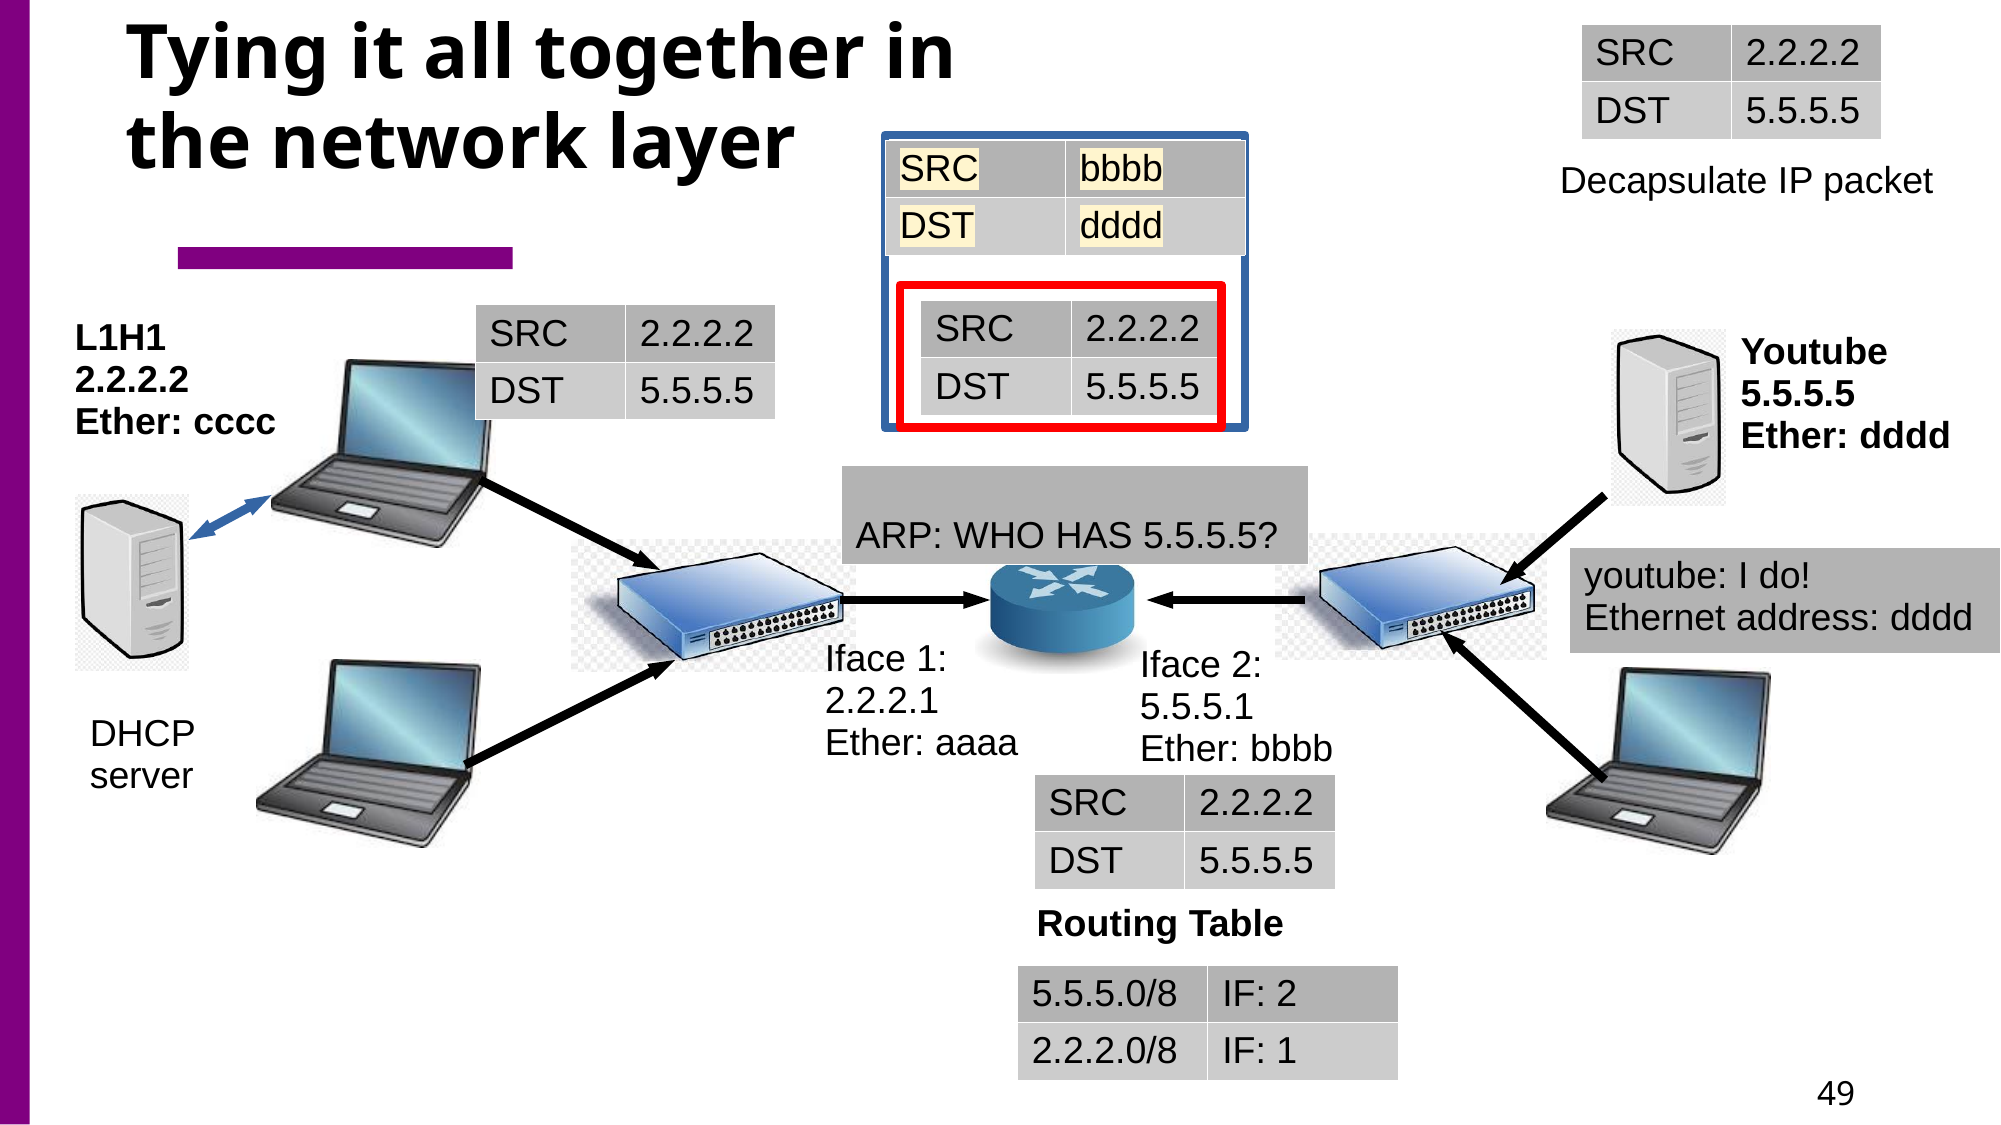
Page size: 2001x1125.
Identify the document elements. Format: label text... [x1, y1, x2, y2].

table_header youtube: I do! Ethernet address: dddd [1570, 548, 2000, 653]
table_header IF: 2 [1208, 966, 1398, 1022]
table_cell DST [1582, 82, 1731, 139]
table_header SRC [921, 301, 1071, 357]
picture [975, 565, 1147, 674]
text_box Iface 2: 5.5.5.1 Ether: bbbb [1125, 636, 1372, 777]
text_box Youtube 5.5.5.5 Ether: dddd [1725, 322, 1981, 506]
table_cell 5.5.5.5 [1185, 832, 1335, 889]
table_header 5.5.5.0/8 [1018, 966, 1207, 1022]
text_box Iface 1: 2.2.2.1 Ether: aaaa [810, 630, 1051, 771]
table_cell DST [886, 198, 1065, 255]
picture [1611, 329, 1726, 506]
table_header SRC [476, 305, 625, 362]
text_box L1H1 2.2.2.2 Ether: cccc [60, 309, 316, 451]
picture [256, 659, 481, 848]
table_header SRC [1035, 775, 1184, 831]
picture [75, 494, 189, 671]
table_header bbbb [1066, 141, 1245, 197]
table_cell 5.5.5.5 [626, 363, 775, 419]
table_header 2.2.2.2 [626, 305, 775, 362]
table_cell 5.5.5.5 [1072, 358, 1217, 415]
picture [1546, 667, 1771, 856]
table_header 2.2.2.2 [1732, 25, 1881, 81]
table_cell DST [1035, 832, 1184, 889]
picture [1275, 533, 1547, 661]
table_header 2.2.2.2 [1185, 775, 1335, 831]
table_cell DST [476, 363, 625, 419]
table_header 2.2.2.2 [1072, 301, 1217, 357]
table_cell 5.5.5.5 [1732, 82, 1881, 139]
picture [571, 539, 856, 672]
table_cell dddd [1066, 198, 1245, 255]
text_box Routing Table [1021, 895, 1469, 953]
table_cell IF: 1 [1208, 1023, 1398, 1080]
table_cell 2.2.2.0/8 [1018, 1023, 1207, 1080]
text_box Decapsulate IP packet [1545, 151, 1949, 209]
table_cell DST [921, 358, 1071, 415]
picture [271, 359, 496, 548]
table_header SRC [1582, 25, 1731, 81]
title Tying it all together in the network layer [75, 14, 1776, 174]
table_header ARP: WHO HAS 5.5.5.5? [842, 466, 1308, 564]
table_header SRC [886, 141, 1065, 197]
text_box DHCP server [75, 705, 221, 804]
